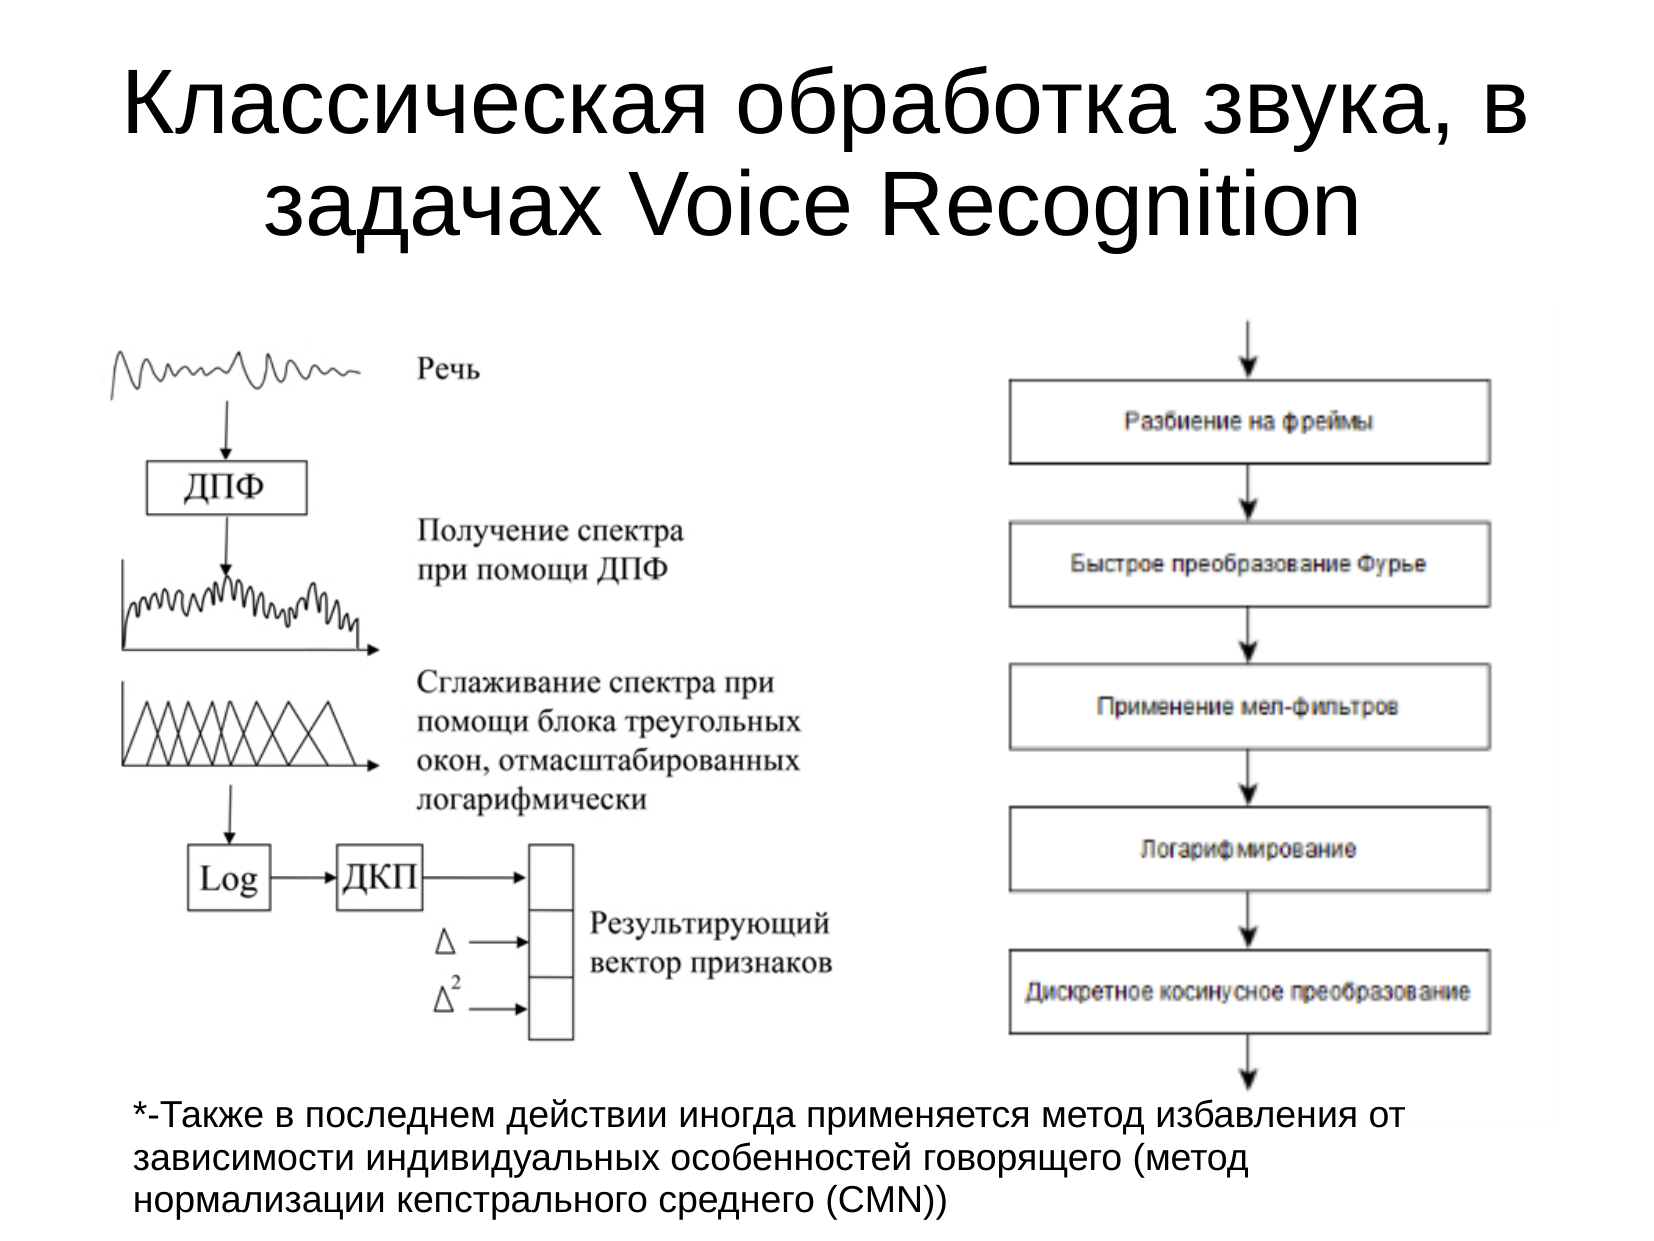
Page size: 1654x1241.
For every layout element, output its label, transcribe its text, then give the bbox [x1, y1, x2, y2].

title Классическая обработка звука, в задачах Voice Recognition [82, 49, 1571, 257]
picture [968, 307, 1560, 1124]
text_box *-Также в последнем действии иногда применяется метод избавления от зависимости индивидуальных особенностей говорящего (метод нормализации кепстрального среднего (CMN)) [118, 1086, 1465, 1228]
picture [56, 318, 851, 1069]
